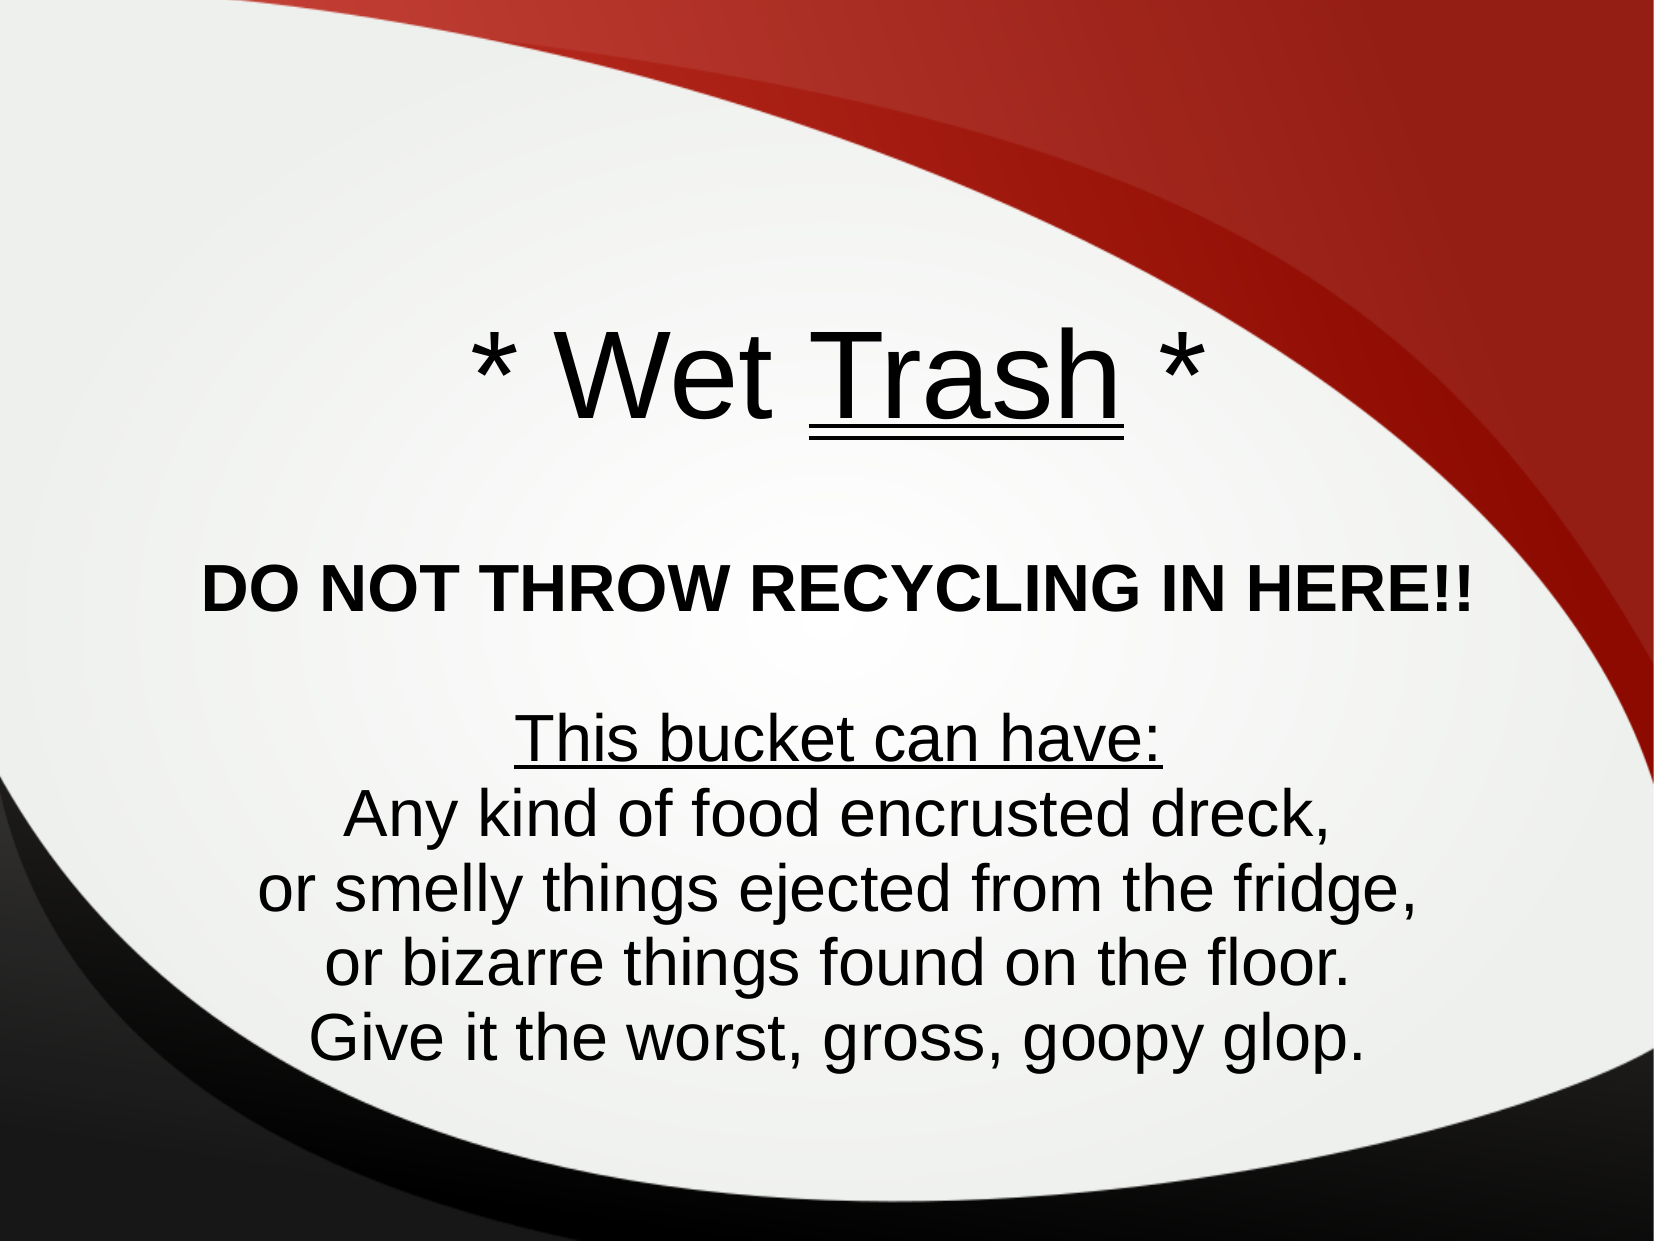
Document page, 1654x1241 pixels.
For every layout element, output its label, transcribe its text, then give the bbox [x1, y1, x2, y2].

subtitle DO NOT THROW RECYCLING IN HERE!! This bucket can have: Any kind of food encrusted dreck, or smelly things ejected from the fridge, or bizarre things found on the floor. Give it the worst, gross, goopy glop. [94, 551, 1583, 1075]
title * Wet Trash * [94, 271, 1583, 479]
picture [0, 0, 1654, 1241]
